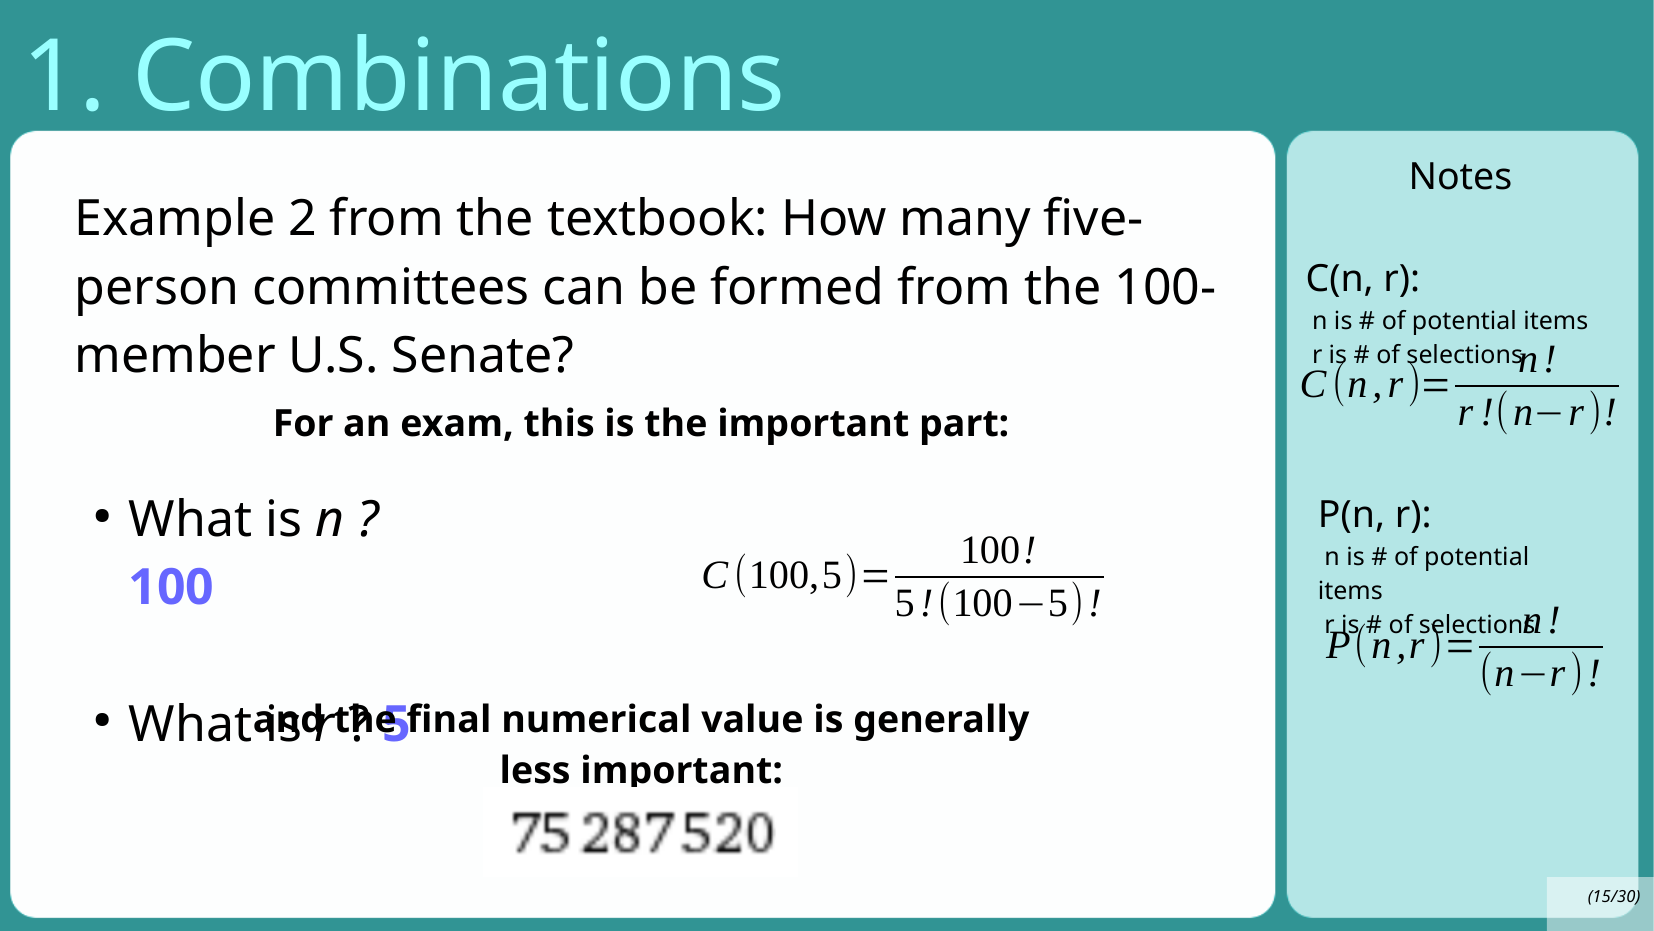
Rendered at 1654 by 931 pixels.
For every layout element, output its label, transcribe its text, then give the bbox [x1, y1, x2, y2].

text_box What is n ? 100 What is r ? 5 [78, 475, 478, 659]
text_box P(n, r): n is # of potential items r is # of selections [1303, 480, 1607, 621]
picture [0, 0, 1654, 931]
text_box (<number>/30) [1546, 877, 1654, 931]
text_box For an exam, this is the important part: [222, 389, 1061, 447]
text_box Example 2 from the textbook: How many five-person committees can be formed from the 100-member U.S. Senate? [74, 182, 1244, 595]
chart [1313, 598, 1614, 698]
text_box Notes C(n, r): n is # of potential items r is # of selections [1290, 141, 1631, 337]
text_box and the final numerical value is generally less important: [222, 684, 1061, 784]
chart [1289, 337, 1632, 437]
title 1. Combinations [22, 13, 1511, 130]
chart [691, 528, 1115, 628]
